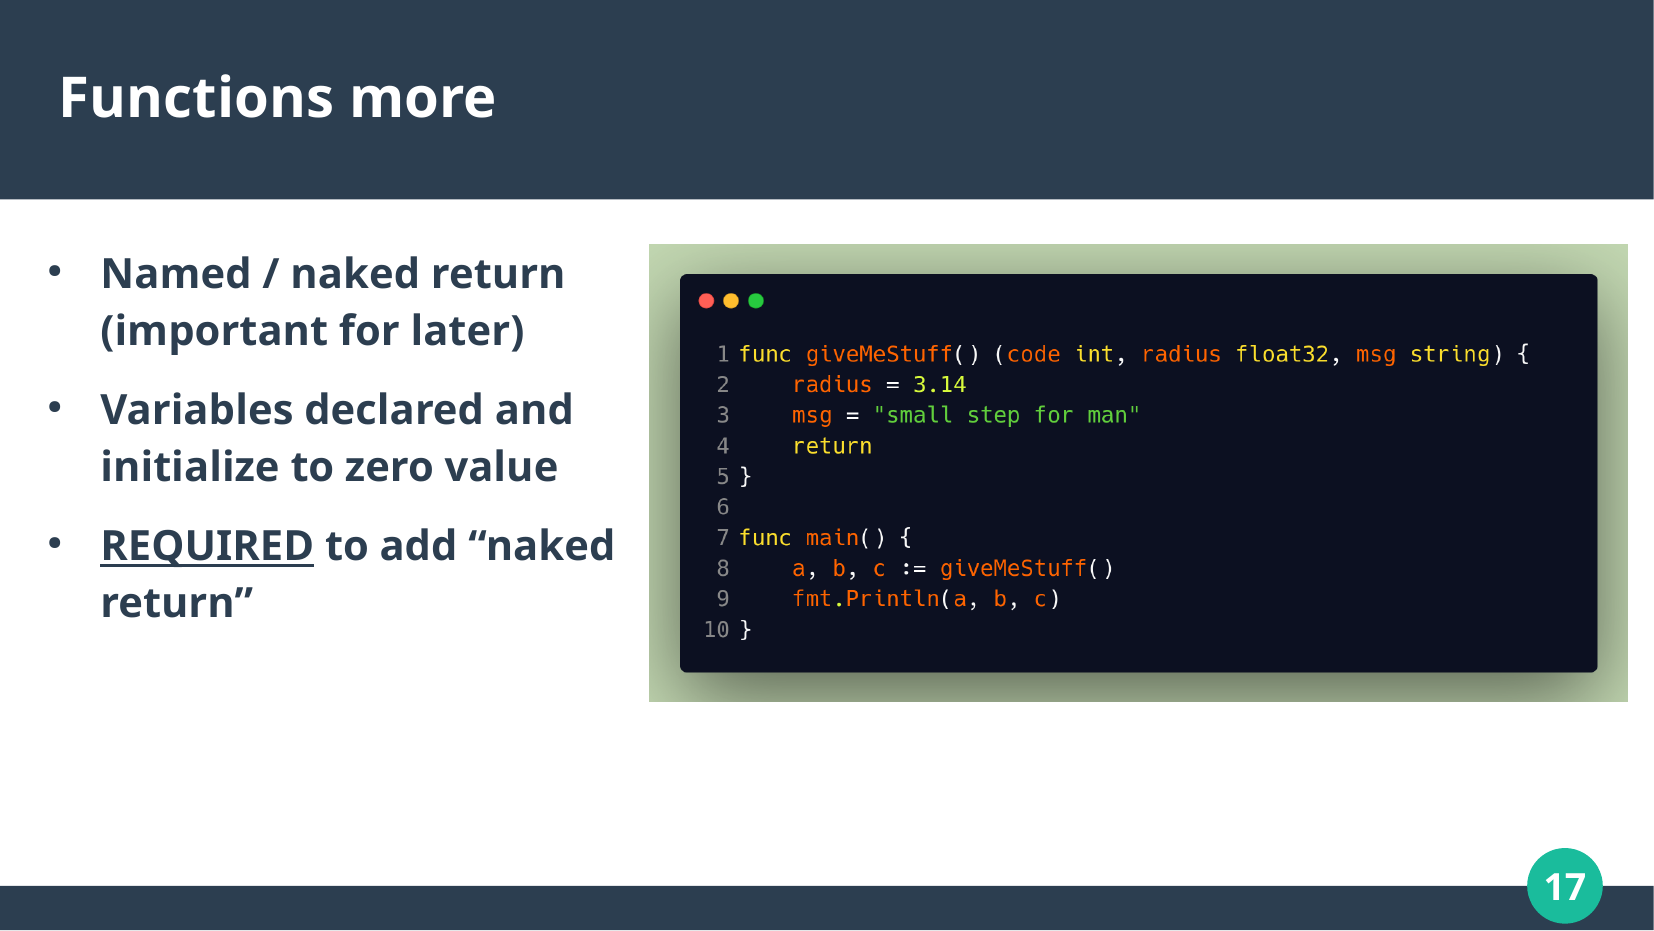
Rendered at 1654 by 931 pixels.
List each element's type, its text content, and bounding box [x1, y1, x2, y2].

picture [649, 244, 1628, 702]
title Functions more [59, 37, 1595, 155]
list Named / naked return (important for later) Variables declared and initialize to zero value REQUIRED to add “naked return” [29, 243, 693, 826]
